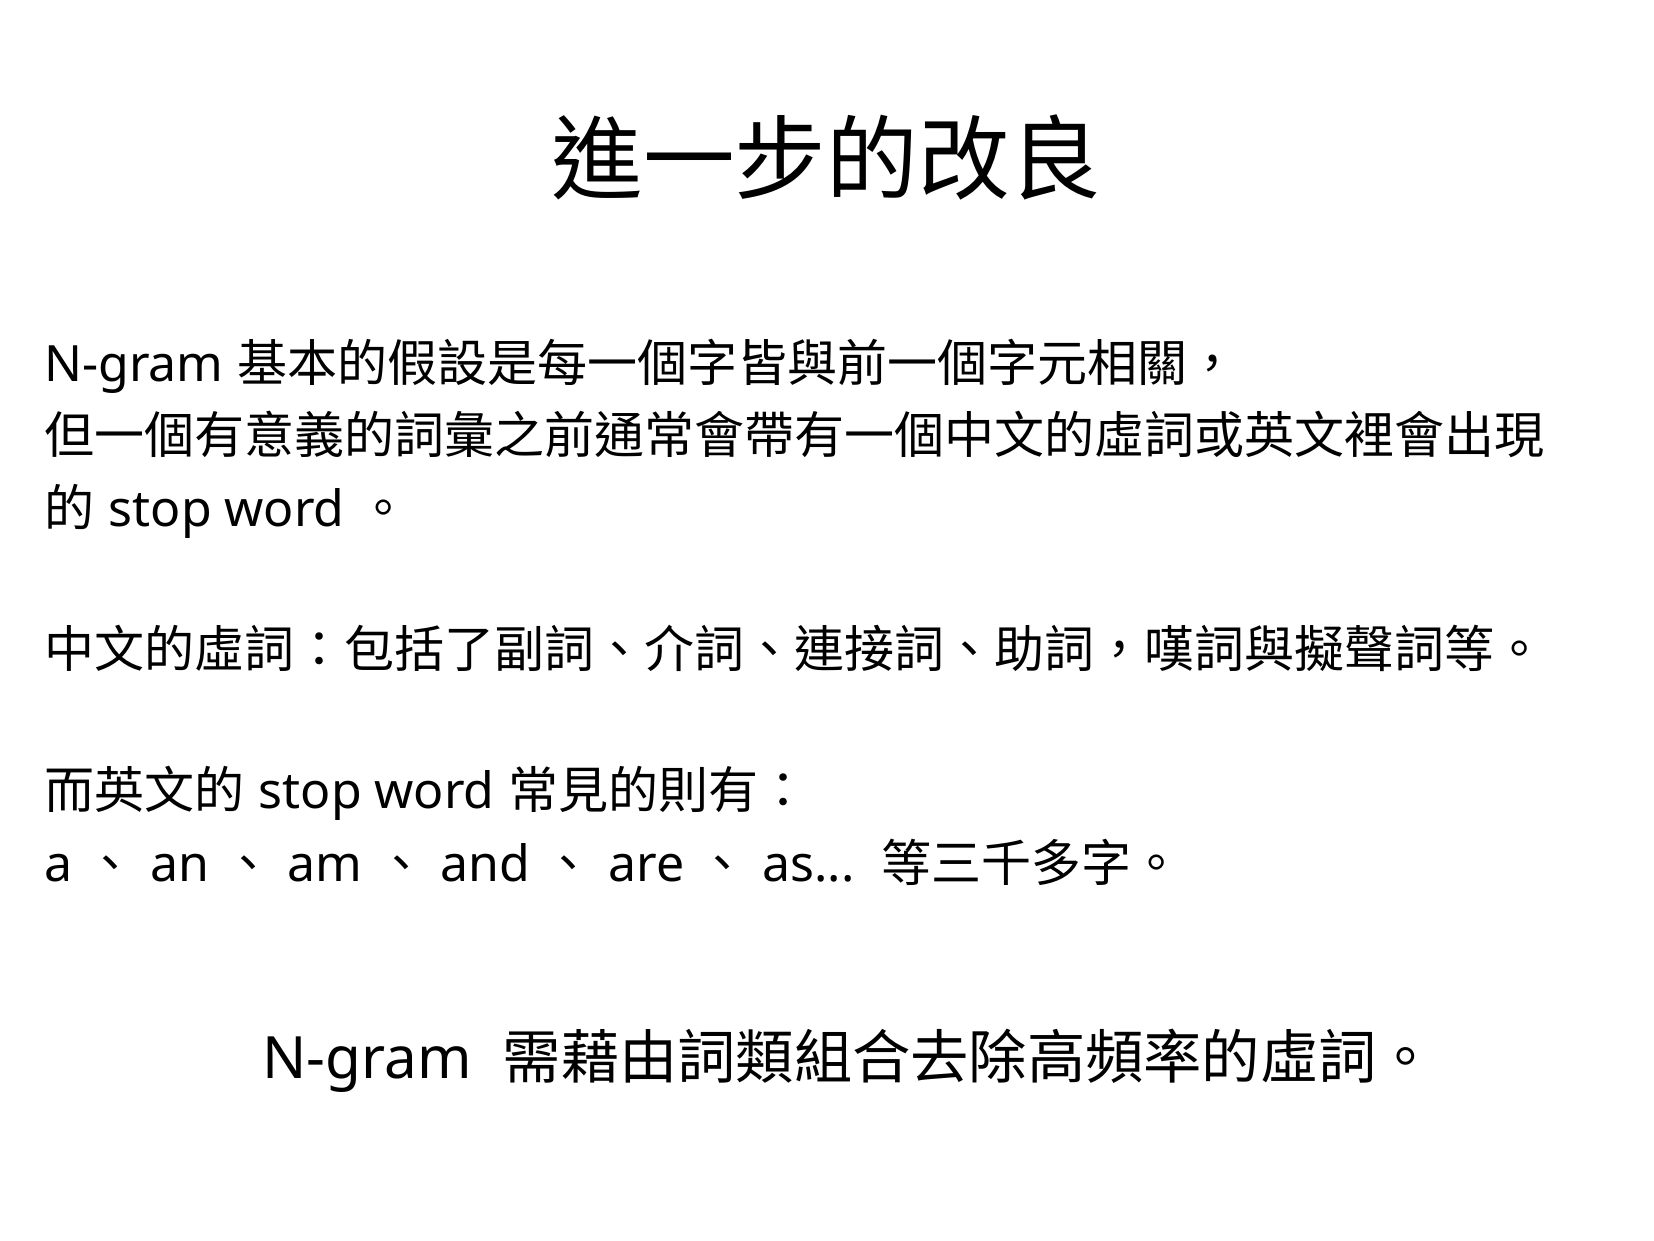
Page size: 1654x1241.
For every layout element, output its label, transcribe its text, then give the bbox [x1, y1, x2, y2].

title 進一步的改良 [82, 56, 1571, 250]
text_box N-gram 需藉由詞類組合去除高頻率的虛詞。 [248, 1003, 1536, 1087]
text_box N-gram基本的假設是每一個字皆與前一個字元相關， 但一個有意義的詞彙之前通常會帶有一個中文的虛詞或英文裡會出現的stop word。 中文的虛詞：包括了副詞、介詞、連接詞、助詞，嘆詞與擬聲詞等。 而英文的stop word常見的則有：a、an、am、and、are、as... 等三千多字。 [29, 315, 1595, 916]
